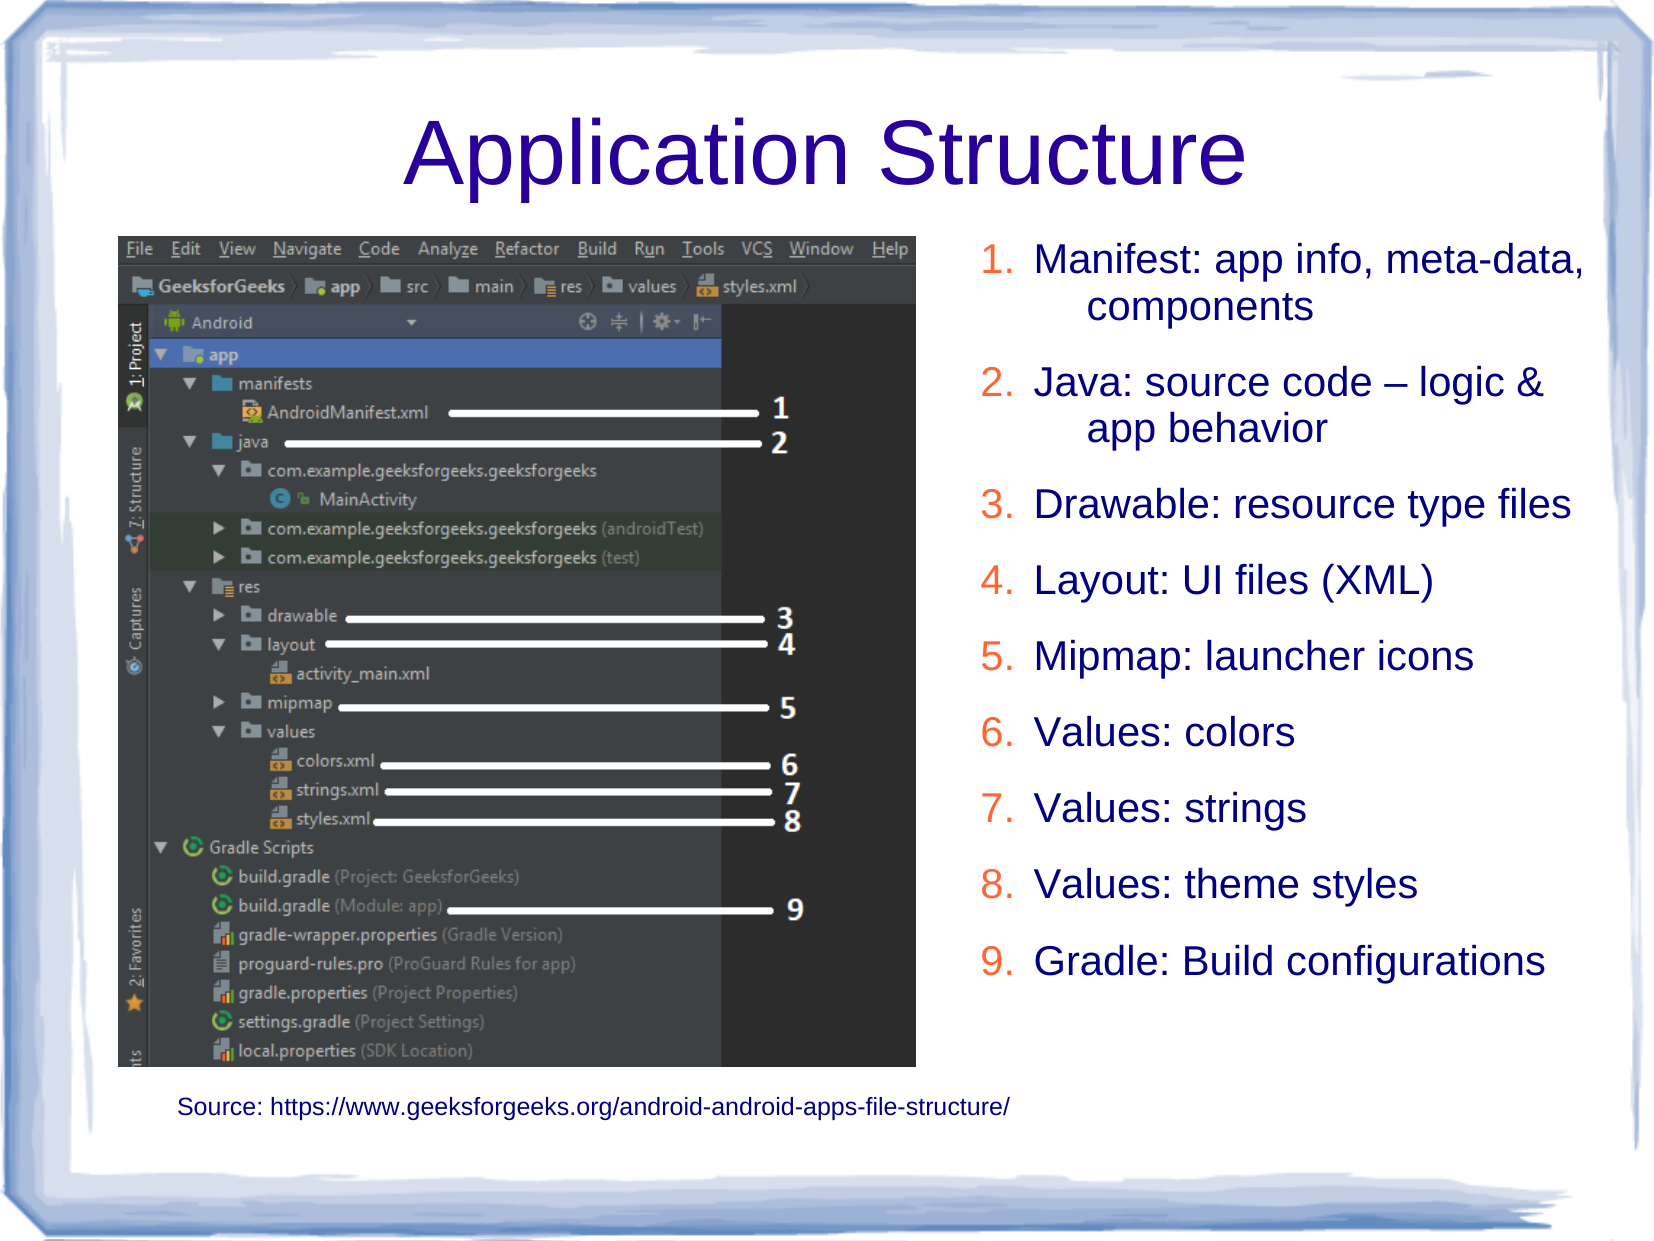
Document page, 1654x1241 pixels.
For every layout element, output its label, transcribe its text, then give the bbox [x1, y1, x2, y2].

list Manifest: app info, meta-data, components Java: source code – logic & app behavior Drawable: resource type files Layout: UI files (XML) Mipmap: launcher icons Values: colors Values: strings Values: theme styles Gradle: Build configurations [944, 236, 1595, 1093]
title Application Structure [82, 49, 1571, 257]
picture [0, 0, 1654, 1241]
list Source: https://www.geeksforgeeks.org/android-android-apps-file-structure/ [88, 1092, 1565, 1182]
